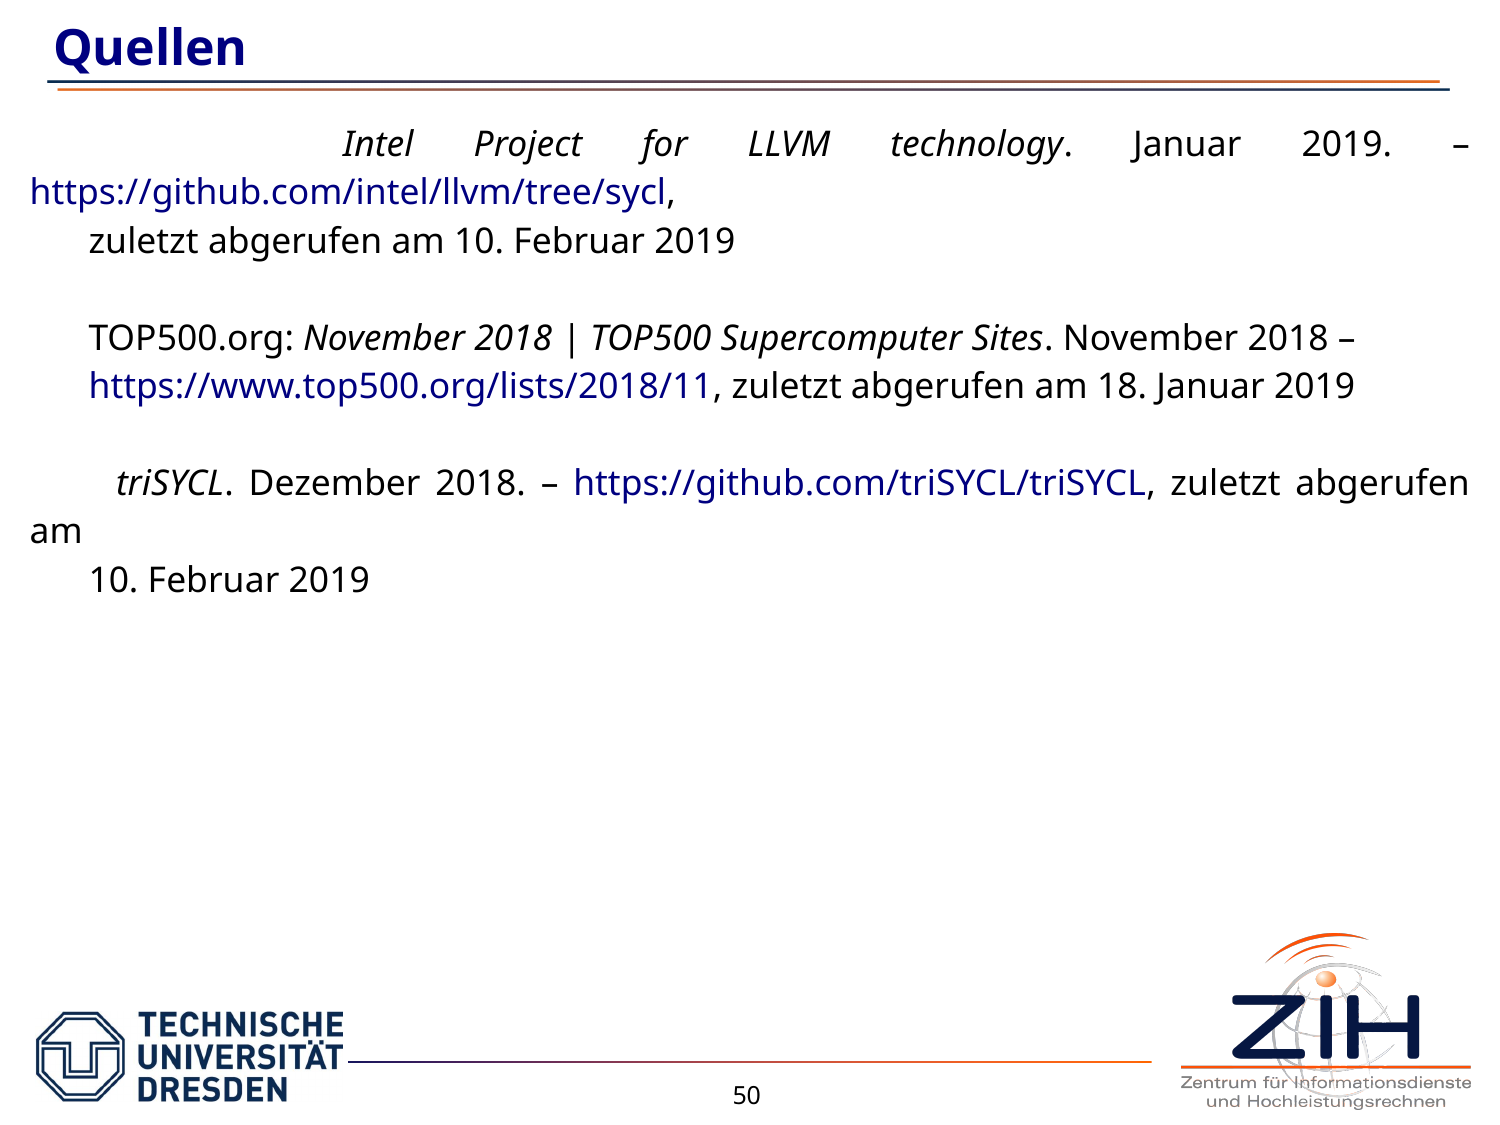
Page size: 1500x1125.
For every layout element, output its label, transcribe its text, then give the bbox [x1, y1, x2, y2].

subtitle Intel Project for LLVM technology. Januar 2019. – https://github.com/intel/llvm/tree/sycl, zuletzt abgerufen am 10. Februar 2019 TOP500.org: November 2018 | TOP500 Supercomputer Sites. November 2018 – https://www.top500.org/lists/2018/11, zuletzt abgerufen am 18. Januar 2019 triSYCL. Dezember 2018. – https://github.com/triSYCL/triSYCL, zuletzt abgerufen am 10. Februar 2019 [29, 118, 1471, 901]
picture [47, 80, 1450, 91]
picture [35, 1011, 343, 1102]
title Quellen [53, 12, 1453, 81]
picture [1181, 933, 1471, 1110]
